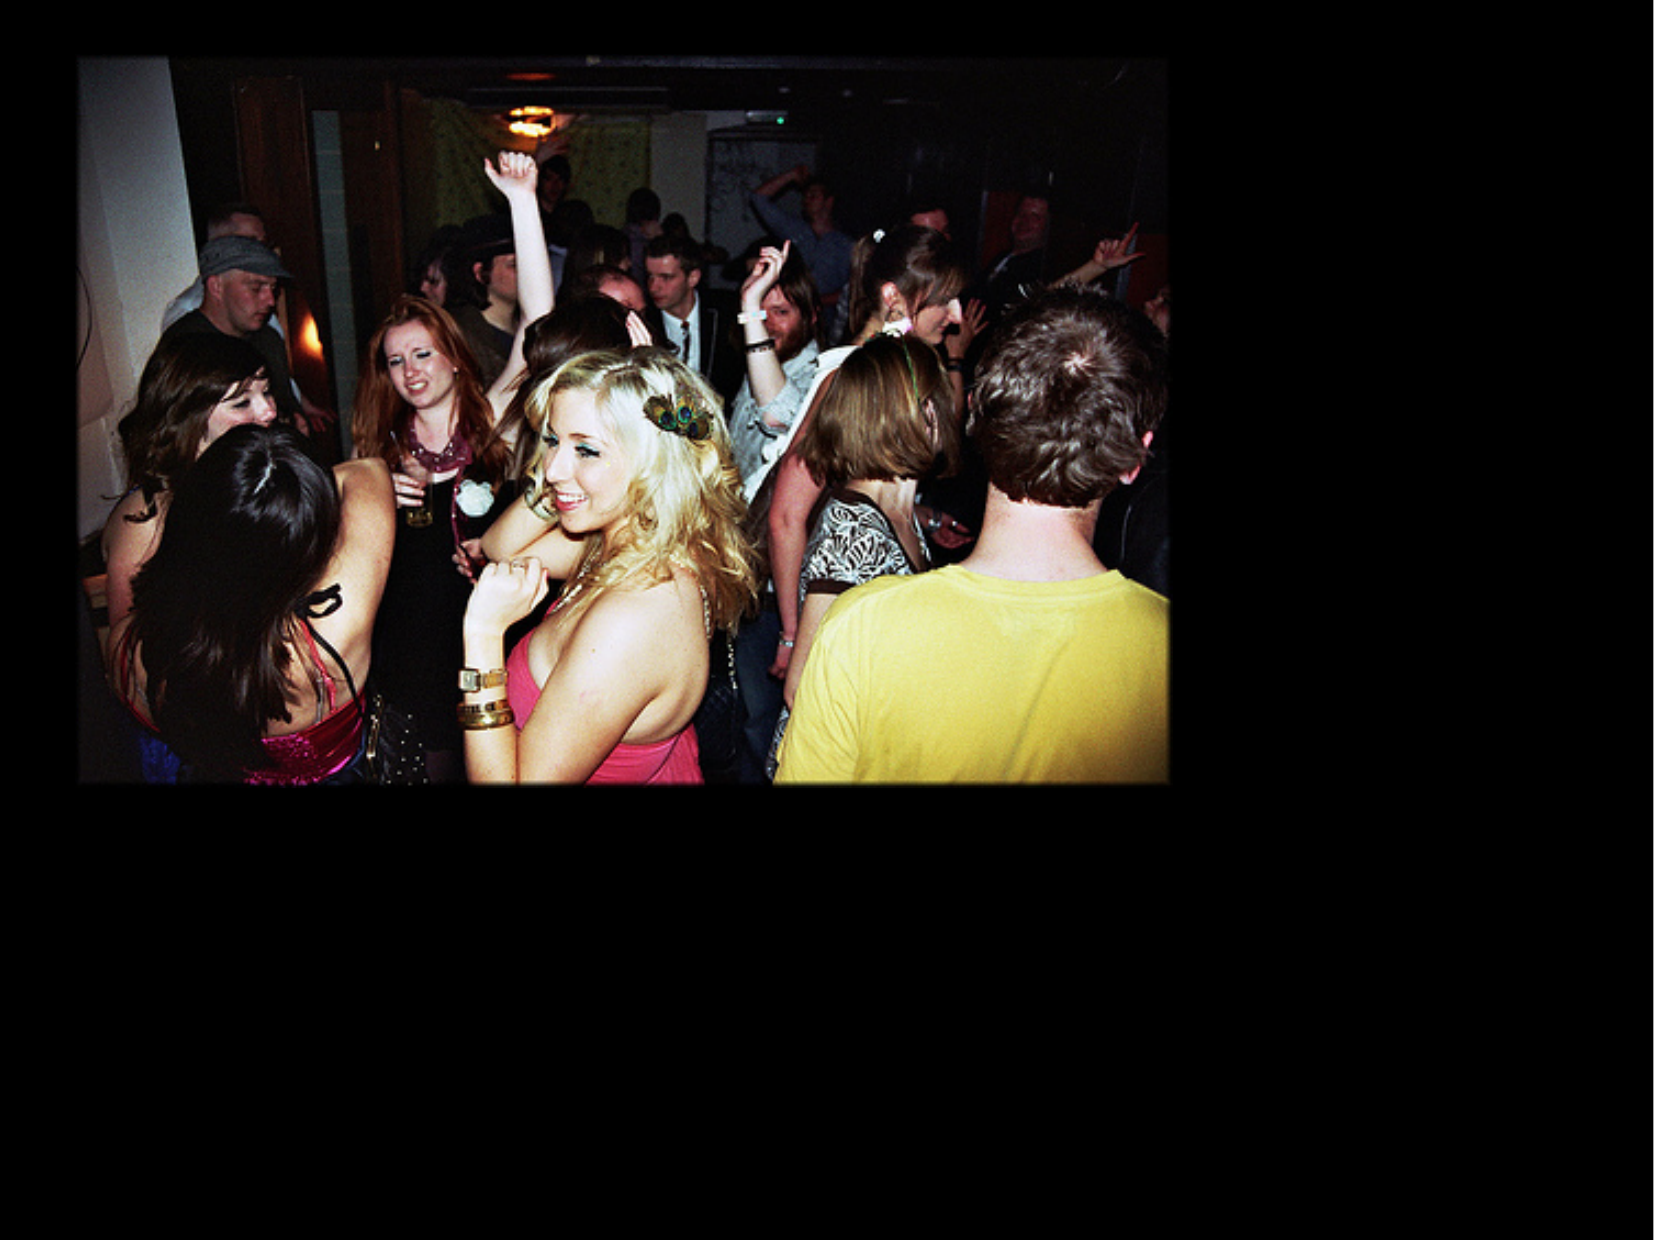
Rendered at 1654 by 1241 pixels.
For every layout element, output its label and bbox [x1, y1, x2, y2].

picture [75, 54, 1173, 788]
